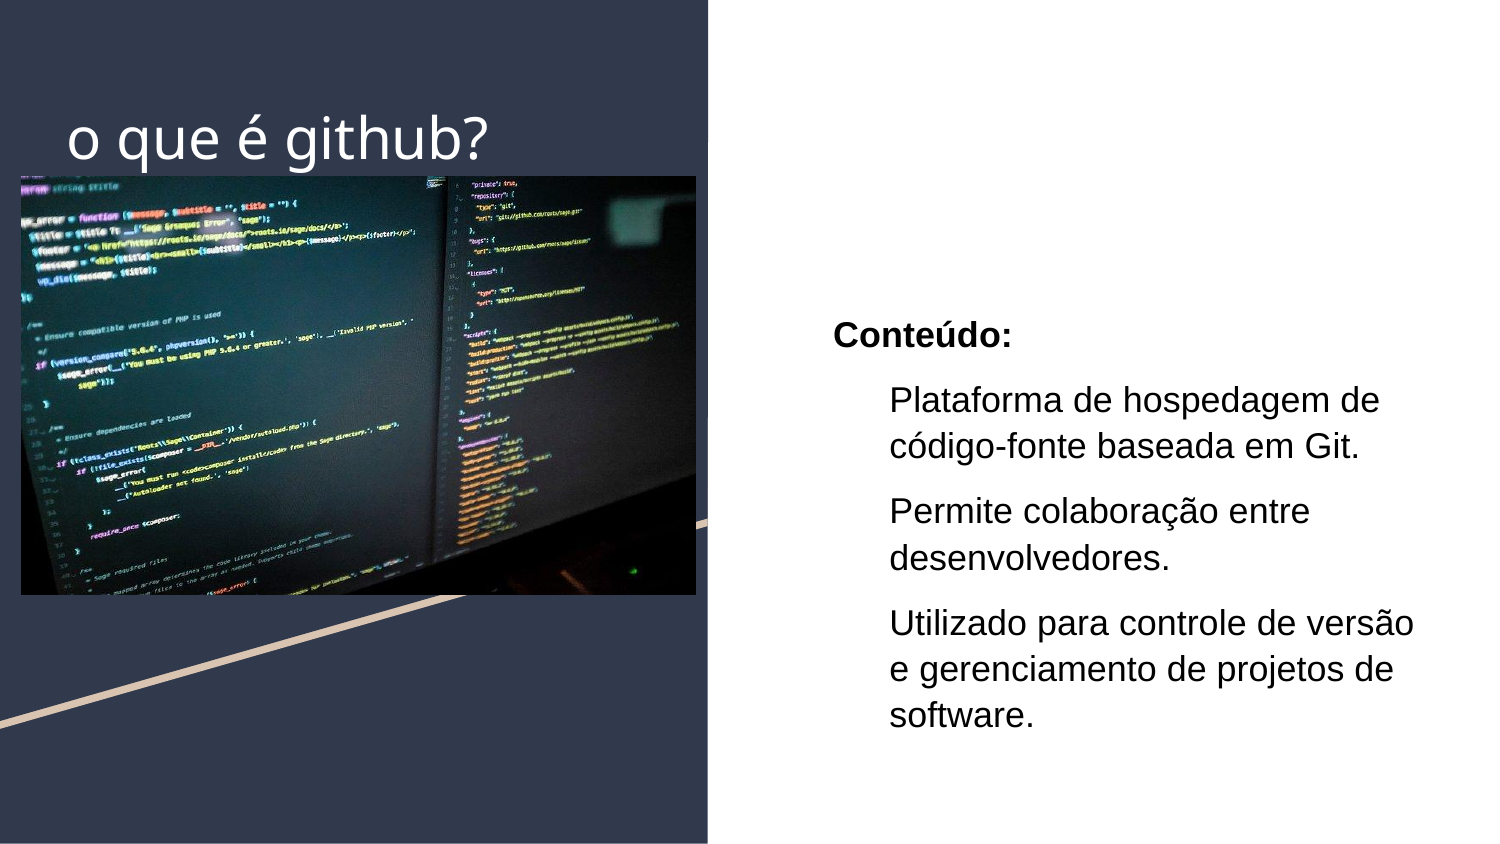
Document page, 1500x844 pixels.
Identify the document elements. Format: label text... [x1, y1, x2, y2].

title o que é github? [51, 82, 660, 176]
picture [21, 176, 696, 595]
list Conteúdo: Plataforma de hospedagem de código-fonte baseada em Git. Permite colaboração entre desenvolvedores. Utilizado para controle de versão e gerenciamento de projetos de software. [761, 82, 1446, 755]
